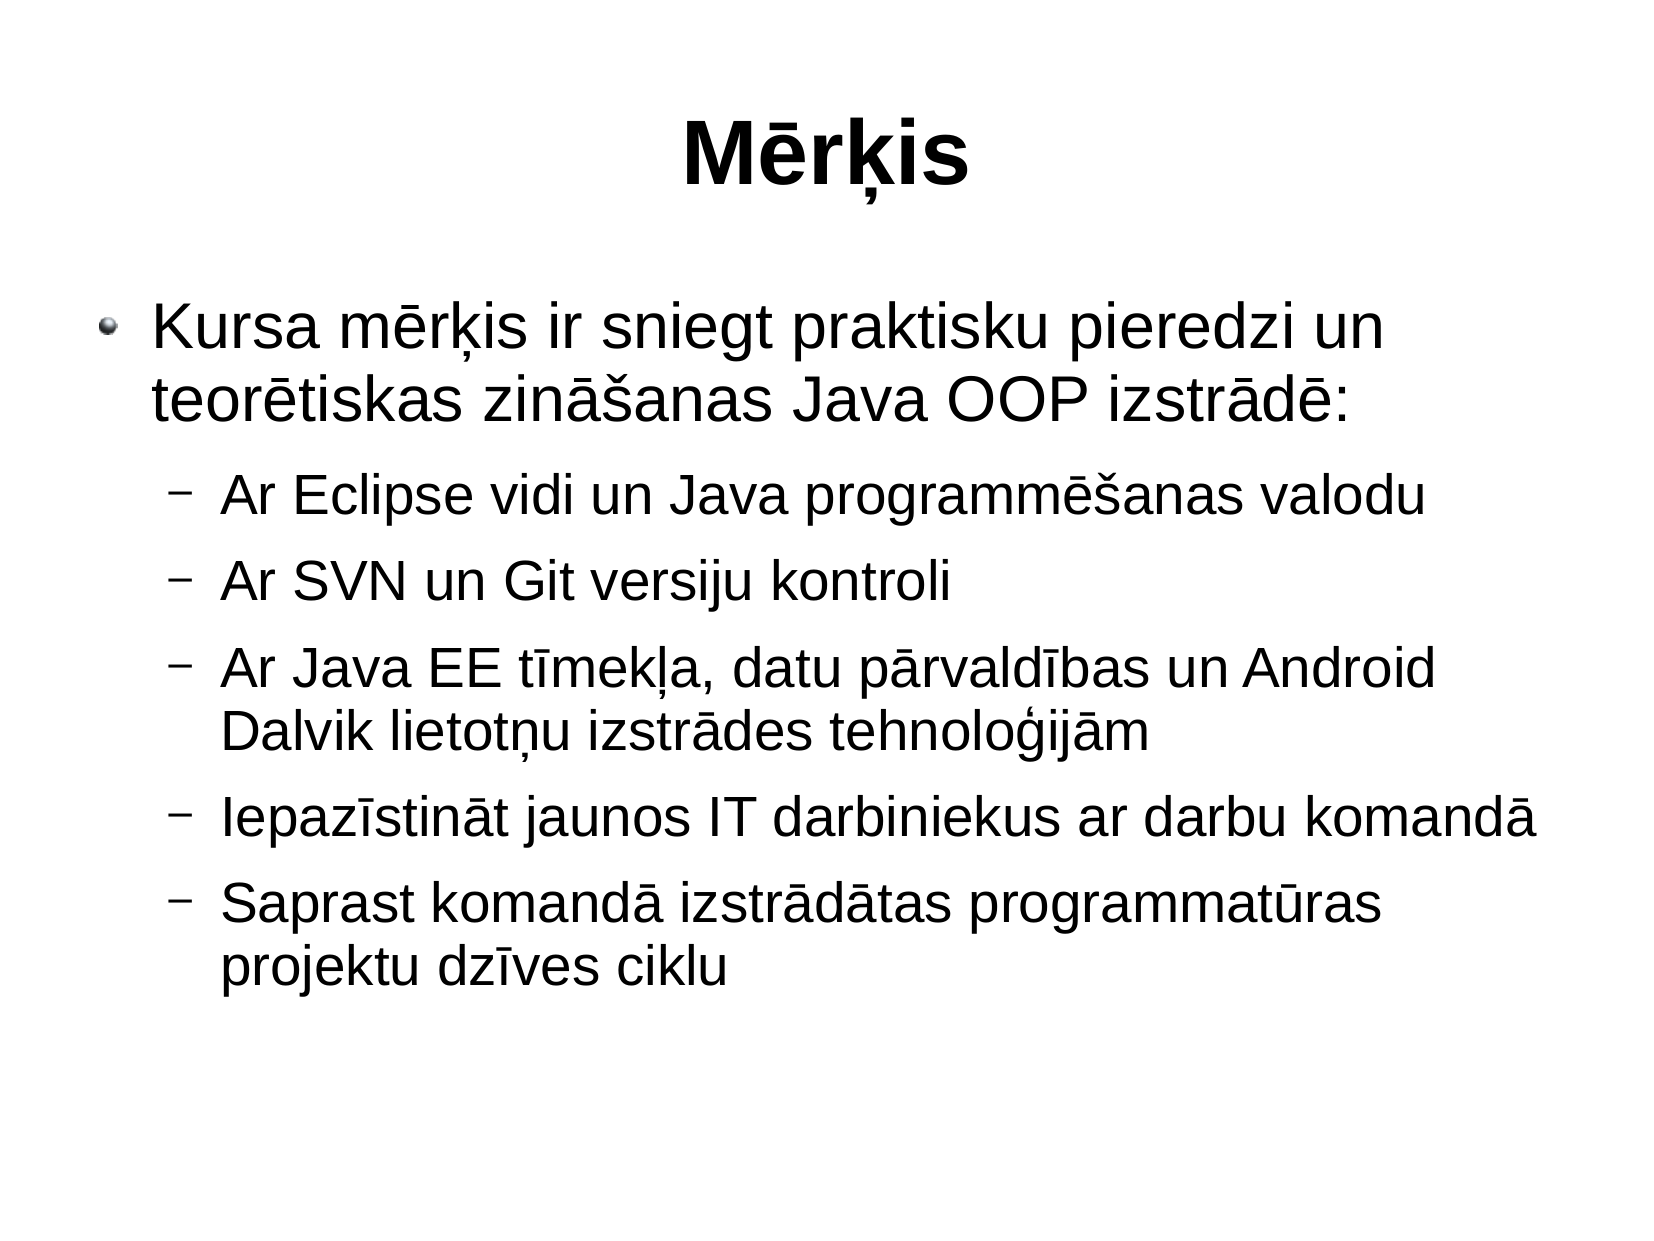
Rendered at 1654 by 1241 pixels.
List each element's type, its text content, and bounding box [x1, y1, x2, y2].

title Mērķis [82, 49, 1571, 257]
list Kursa mērķis ir sniegt praktisku pieredzi un teorētiskas zināšanas Java OOP izstrādē: Ar Eclipse vidi un Java programmēšanas valodu Ar SVN un Git versiju kontroli Ar Java EE tīmekļa, datu pārvaldības un Android Dalvik lietotņu izstrādes tehnoloģijām Iepazīstināt jaunos IT darbiniekus ar darbu komandā Saprast komandā izstrādātas programmatūras projektu dzīves ciklu [82, 290, 1538, 1010]
